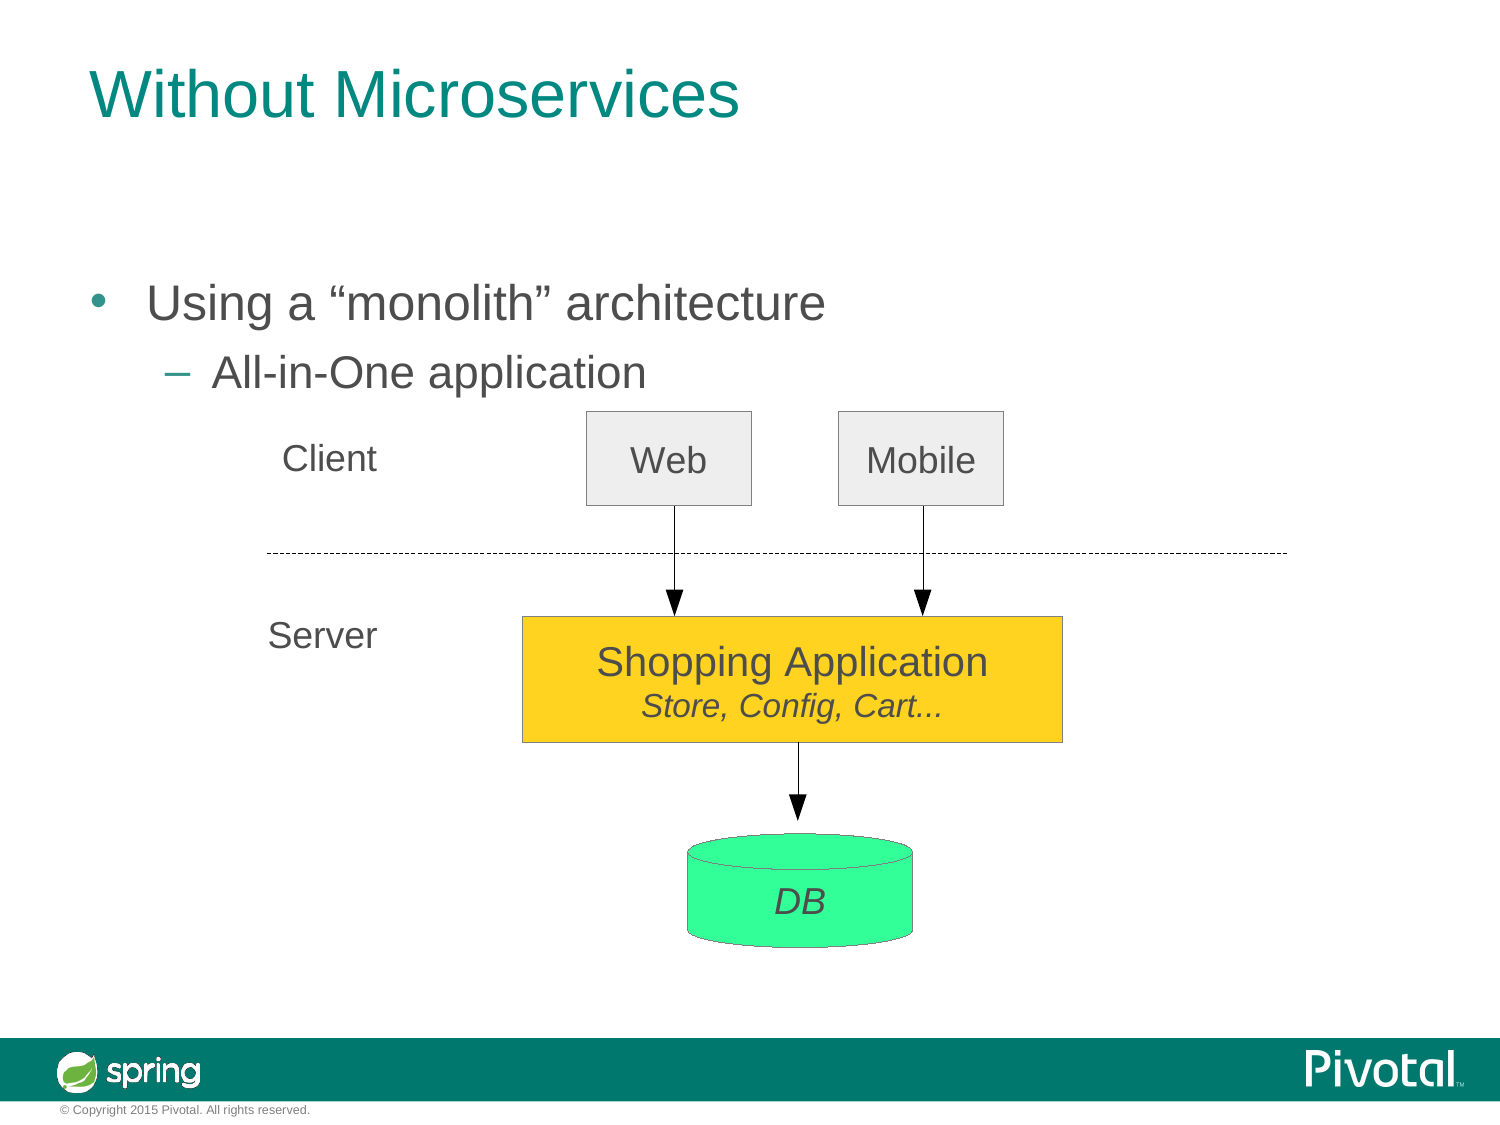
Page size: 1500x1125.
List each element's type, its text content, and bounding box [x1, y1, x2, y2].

text_box Web [586, 411, 752, 506]
text_box Client [267, 427, 393, 490]
list Using a “monolith” architecture All-in-One application [75, 262, 1426, 966]
picture [32, 1041, 210, 1103]
title Without Microservices [75, 37, 1426, 225]
text_box Mobile [838, 411, 1004, 506]
text_box Shopping Application Store, Config, Cart... [522, 616, 1063, 743]
picture [1306, 1050, 1464, 1087]
text_box Server [252, 603, 393, 667]
text_box DB [687, 833, 913, 948]
